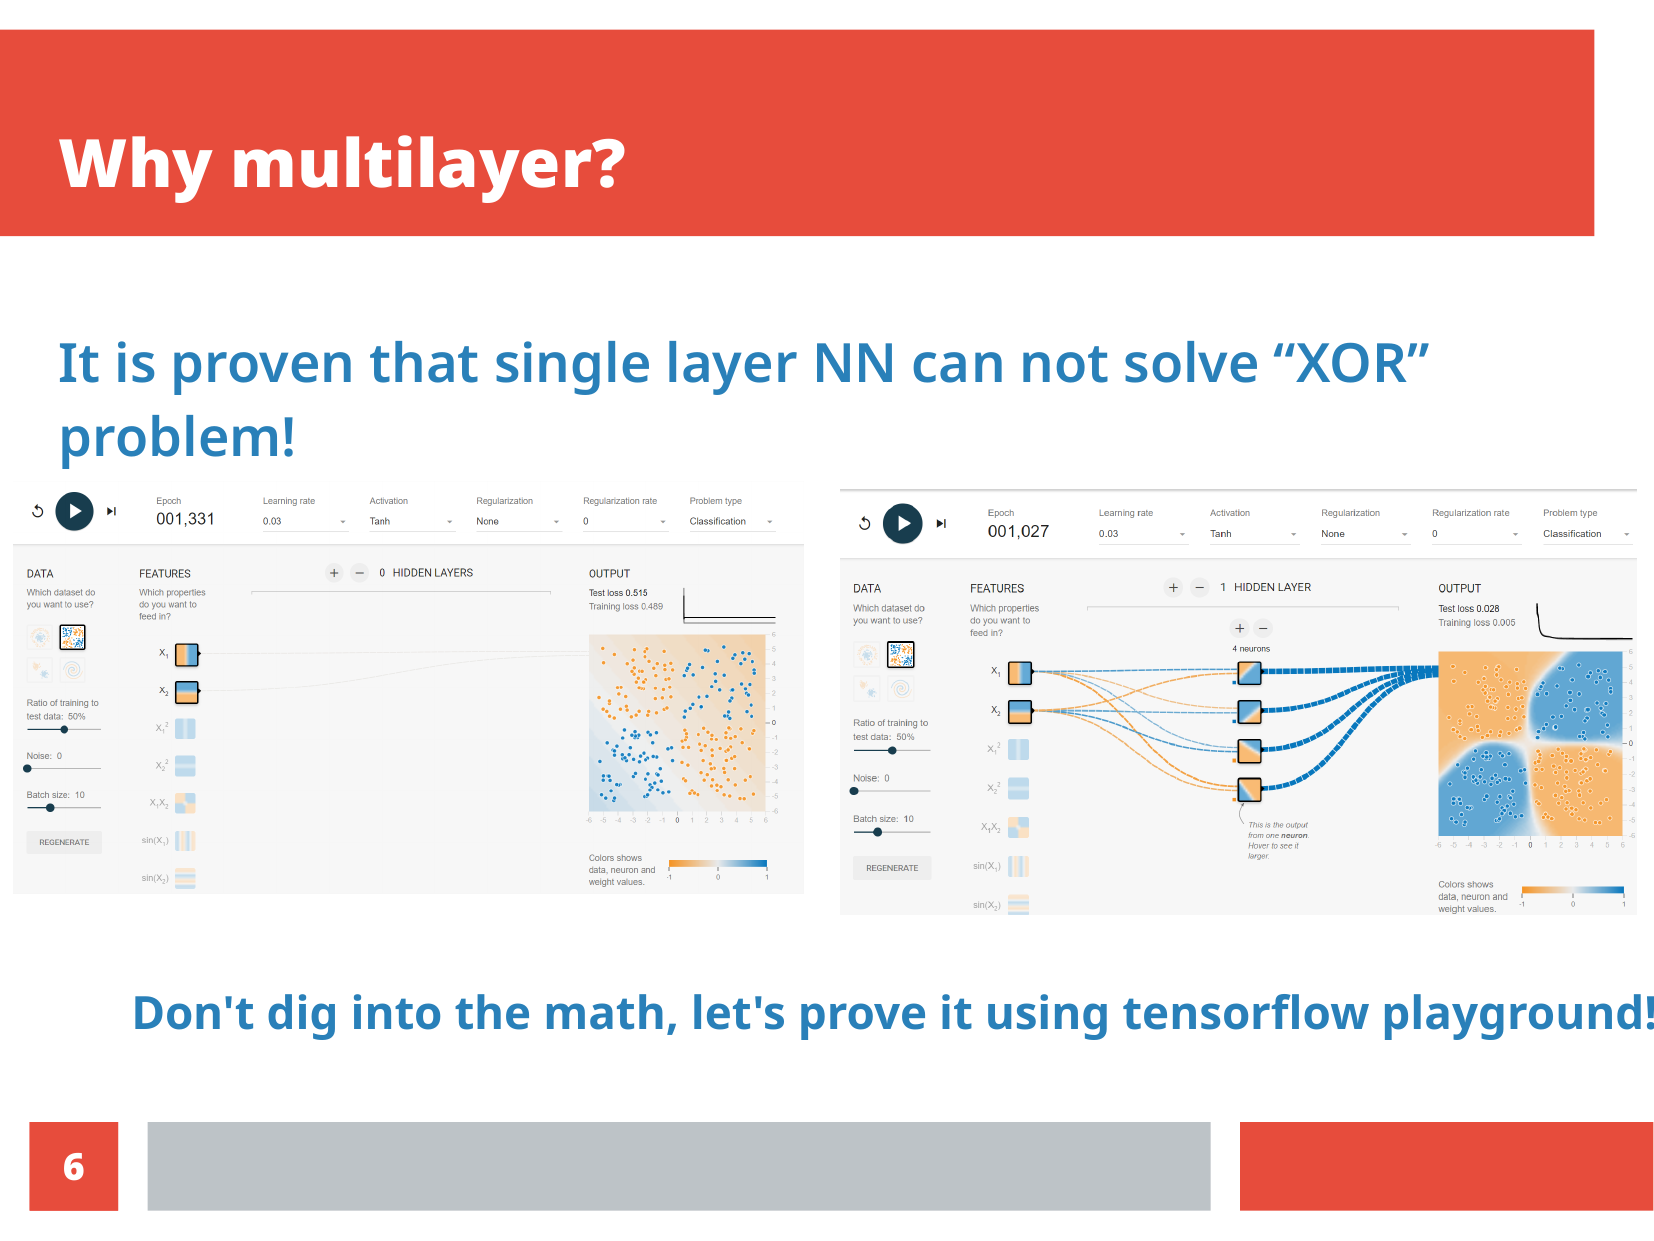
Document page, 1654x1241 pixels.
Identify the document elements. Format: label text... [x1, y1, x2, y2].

picture [840, 489, 1637, 916]
picture [13, 481, 804, 894]
text_box Don't dig into the math, let's prove it using tensorflow playground! [68, 972, 1654, 1046]
list It is proven that single layer NN can not solve “XOR” problem! [59, 324, 1565, 1093]
title Why multilayer? [59, 59, 1595, 207]
